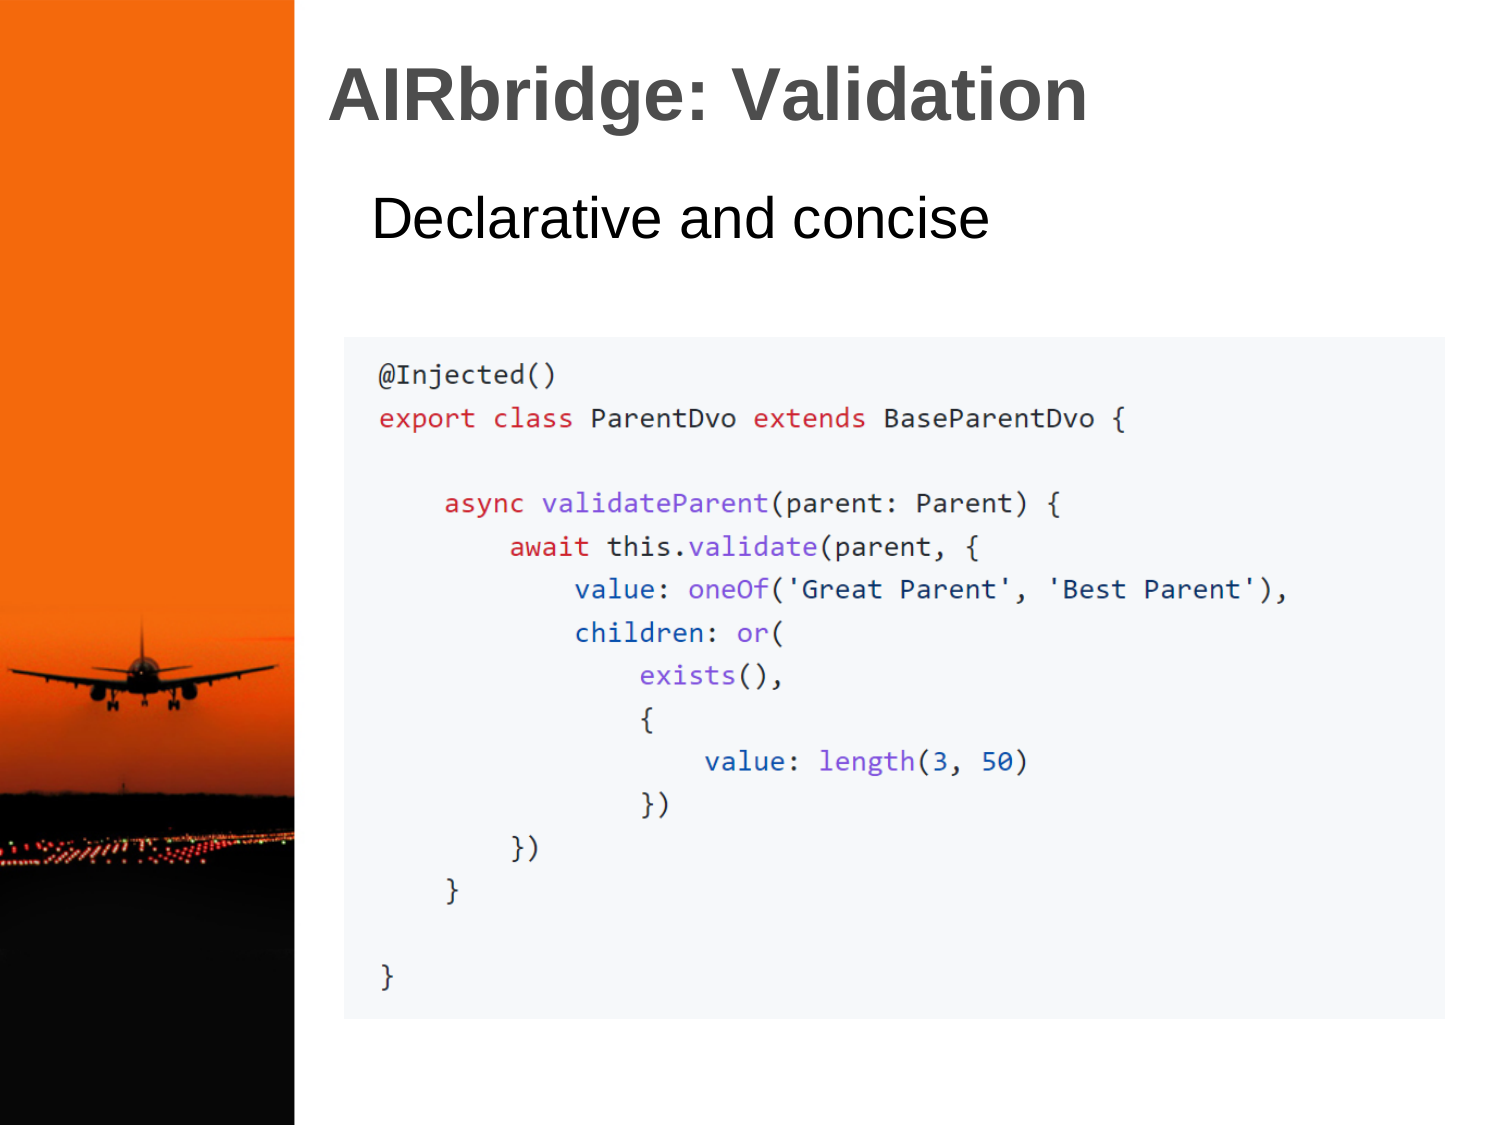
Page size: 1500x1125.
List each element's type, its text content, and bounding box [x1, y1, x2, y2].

title AIRbridge: Validation [312, 30, 1483, 150]
picture [0, 0, 1500, 1125]
list Declarative and concise [300, 172, 1468, 1094]
